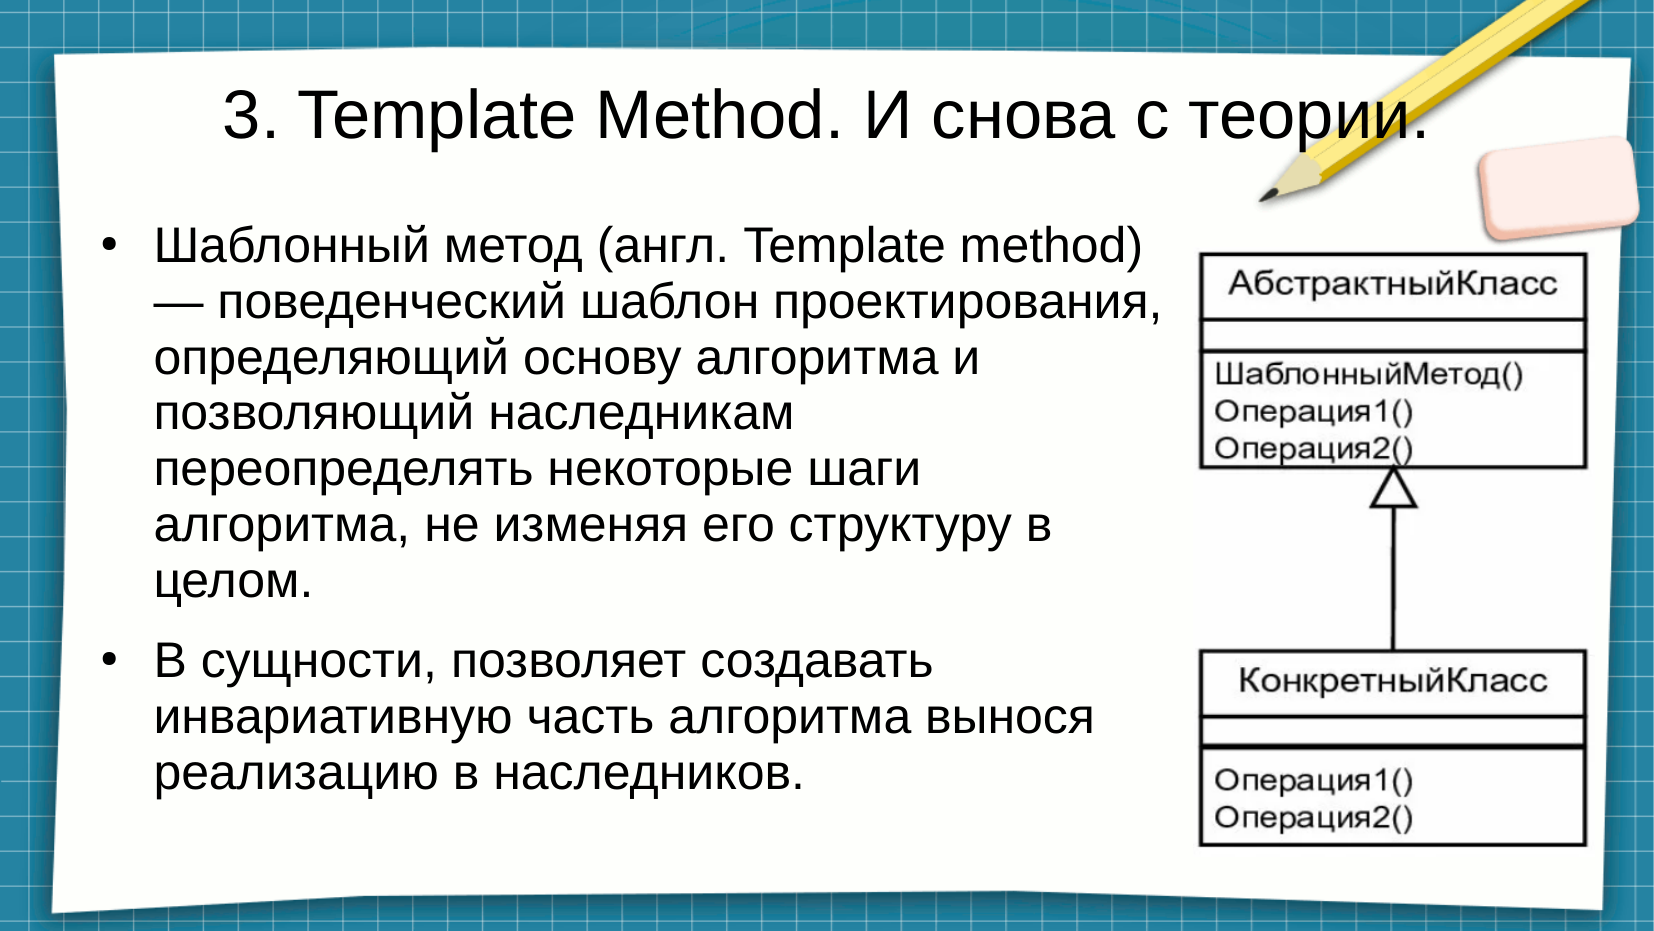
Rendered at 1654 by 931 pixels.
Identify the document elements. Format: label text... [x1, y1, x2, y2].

picture [0, 0, 1654, 931]
title 3. Template Method. И снова с теории. [82, 37, 1571, 193]
list Шаблонный метод (англ. Template method) — поведенческий шаблон проектирования, определяющий основу алгоритма и позволяющий наследникам переопределять некоторые шаги алгоритма, не изменяя его структуру в целом. В сущности, позволяет создавать инвариативную часть алгоритма вынося реализацию в наследников. [82, 217, 1182, 827]
